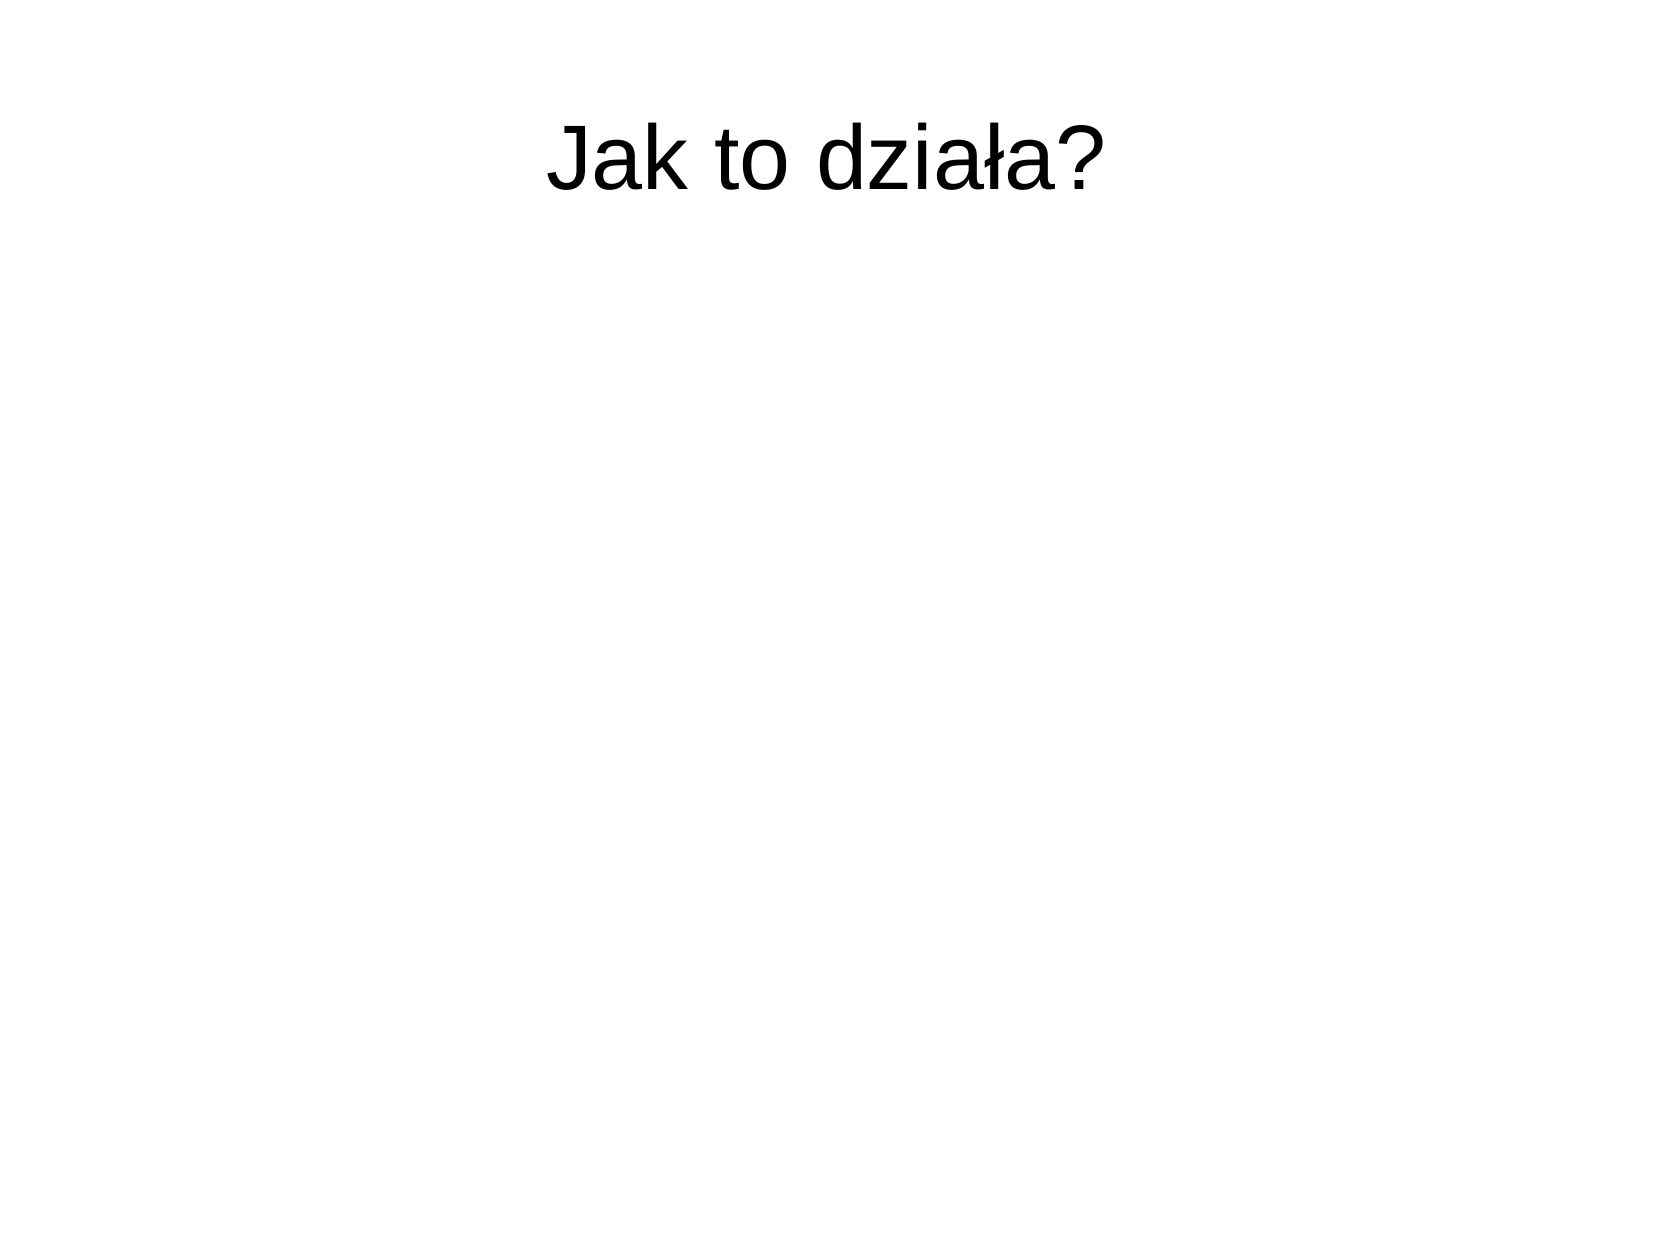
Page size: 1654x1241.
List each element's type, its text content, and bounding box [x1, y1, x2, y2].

title Jak to działa? [82, 49, 1571, 257]
